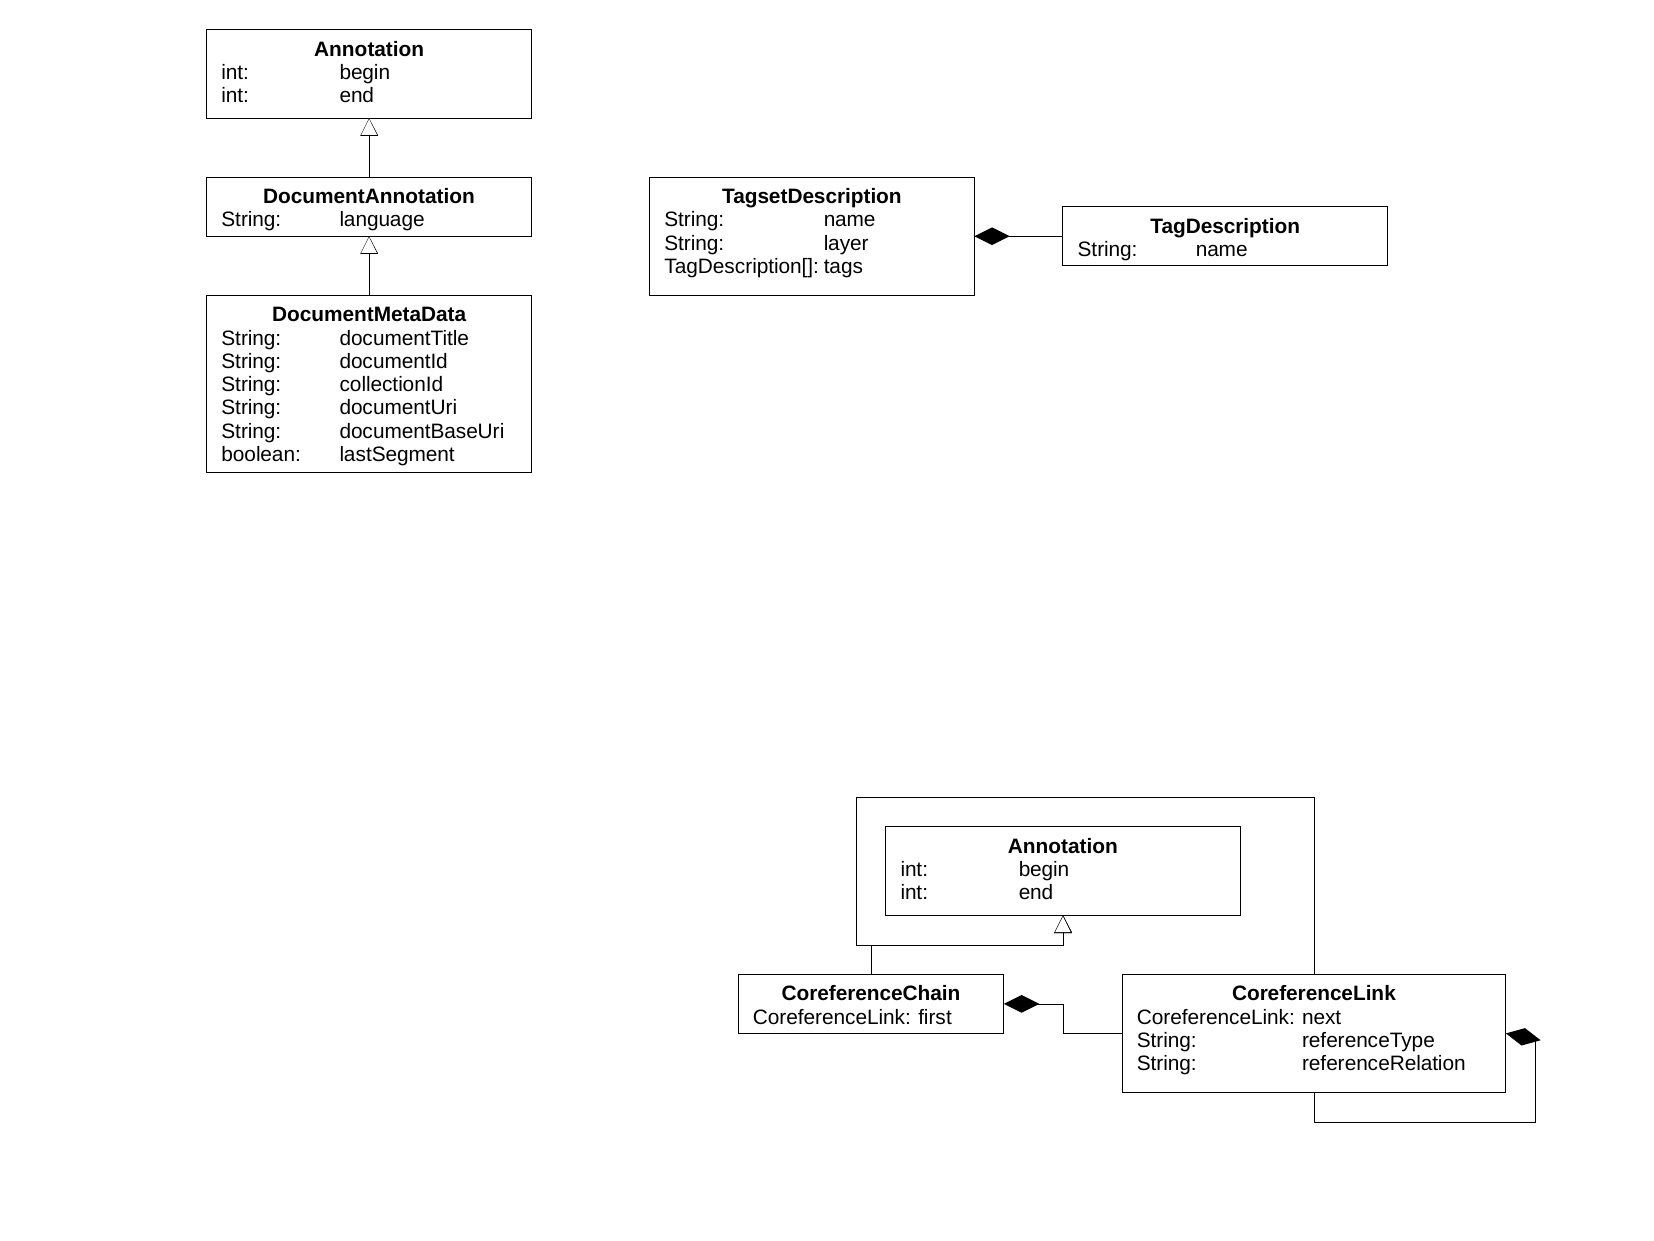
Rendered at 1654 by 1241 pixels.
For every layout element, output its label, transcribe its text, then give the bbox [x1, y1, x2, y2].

text_box DocumentAnnotation String: language [206, 177, 532, 237]
text_box CoreferenceLink CoreferenceLink: next String: referenceType String: referenceRelation [1122, 974, 1506, 1093]
text_box Annotation int: begin int: end [206, 29, 532, 119]
text_box DocumentMetaData String: documentTitle String: documentId String: collectionId String: documentUri String: documentBaseUri boolean: lastSegment [206, 295, 532, 473]
text_box TagDescription String: name [1062, 206, 1388, 266]
text_box Annotation int: begin int: end [885, 826, 1241, 916]
text_box CoreferenceChain CoreferenceLink: first [738, 974, 1004, 1034]
text_box TagsetDescription String: name String: layer TagDescription[]: tags [649, 177, 975, 296]
